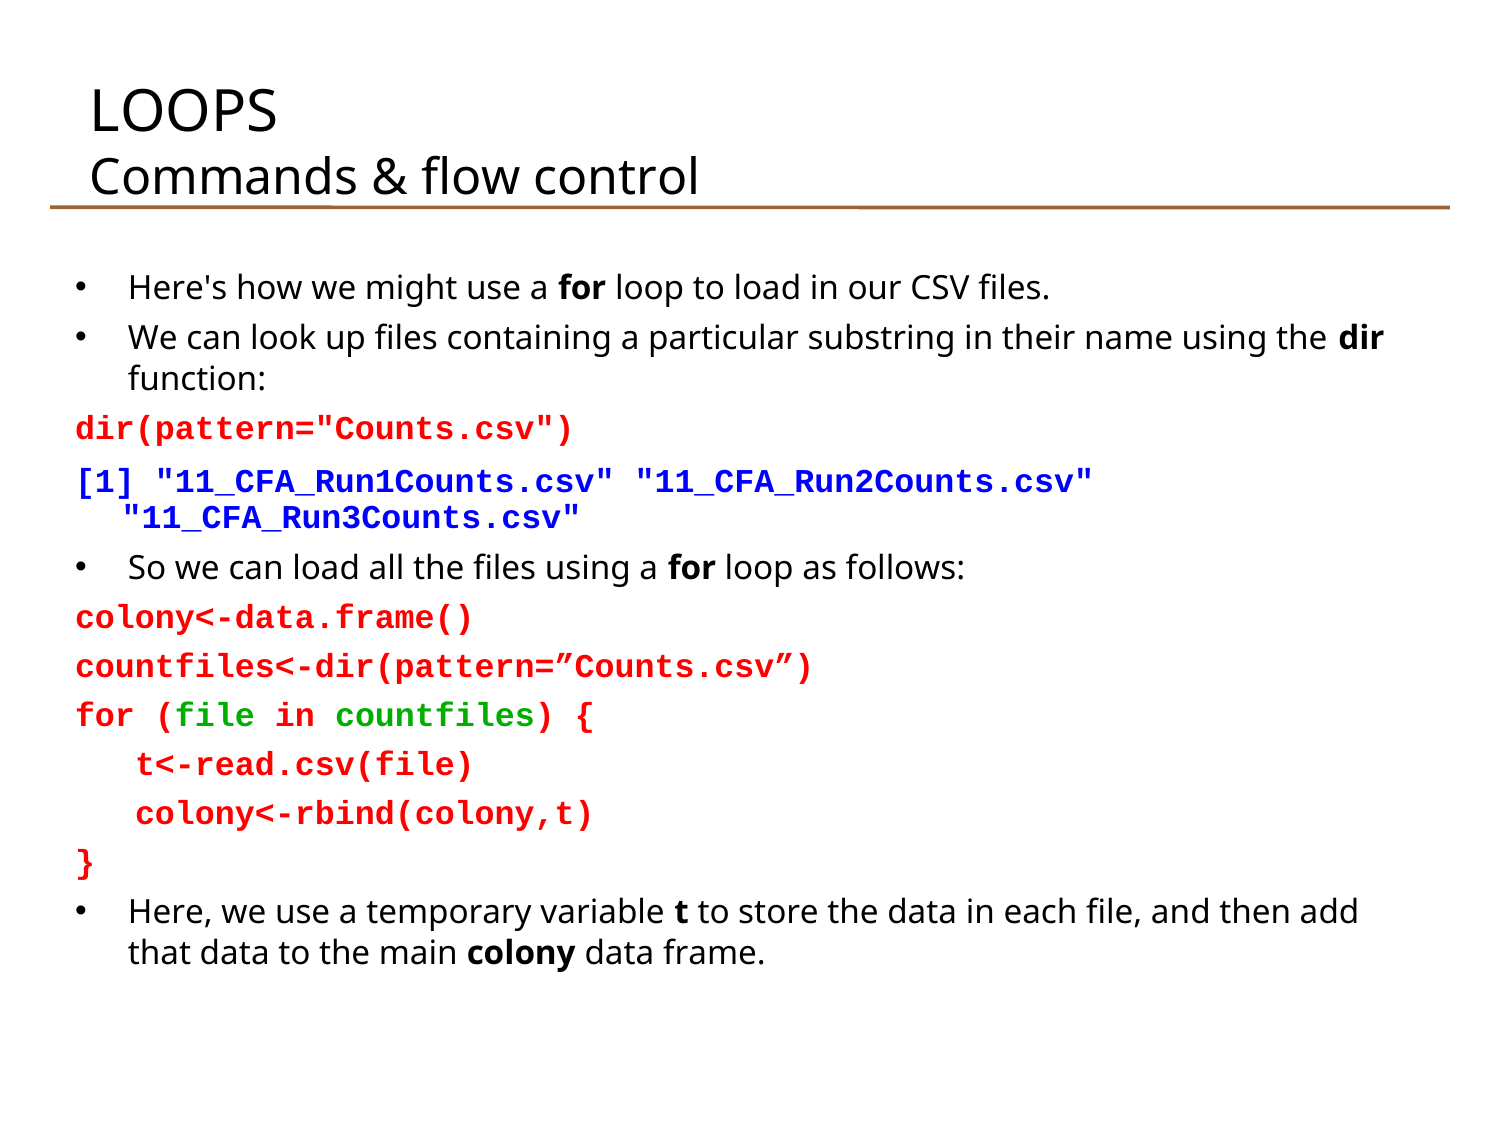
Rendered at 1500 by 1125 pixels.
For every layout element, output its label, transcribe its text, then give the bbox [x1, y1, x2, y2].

text_box Here's how we might use a for loop to load in our CSV files. We can look up files containing a particular substring in their name using the dir function: dir(pattern="Counts.csv") [1] "11_CFA_Run1Counts.csv" "11_CFA_Run2Counts.csv" "11_CFA_Run3Counts.csv" So we can load all the files using a for loop as follows: colony<-data.frame() countfiles<-dir(pattern=”Counts.csv”) for (file in countfiles) { t<-read.csv(file) colony<-rbind(colony,t) } Here, we use a temporary variable t to store the data in each file, and then add that data to the main colony data frame. [75, 265, 1418, 650]
text_box LOOPS Commands & flow control [75, 44, 1425, 233]
